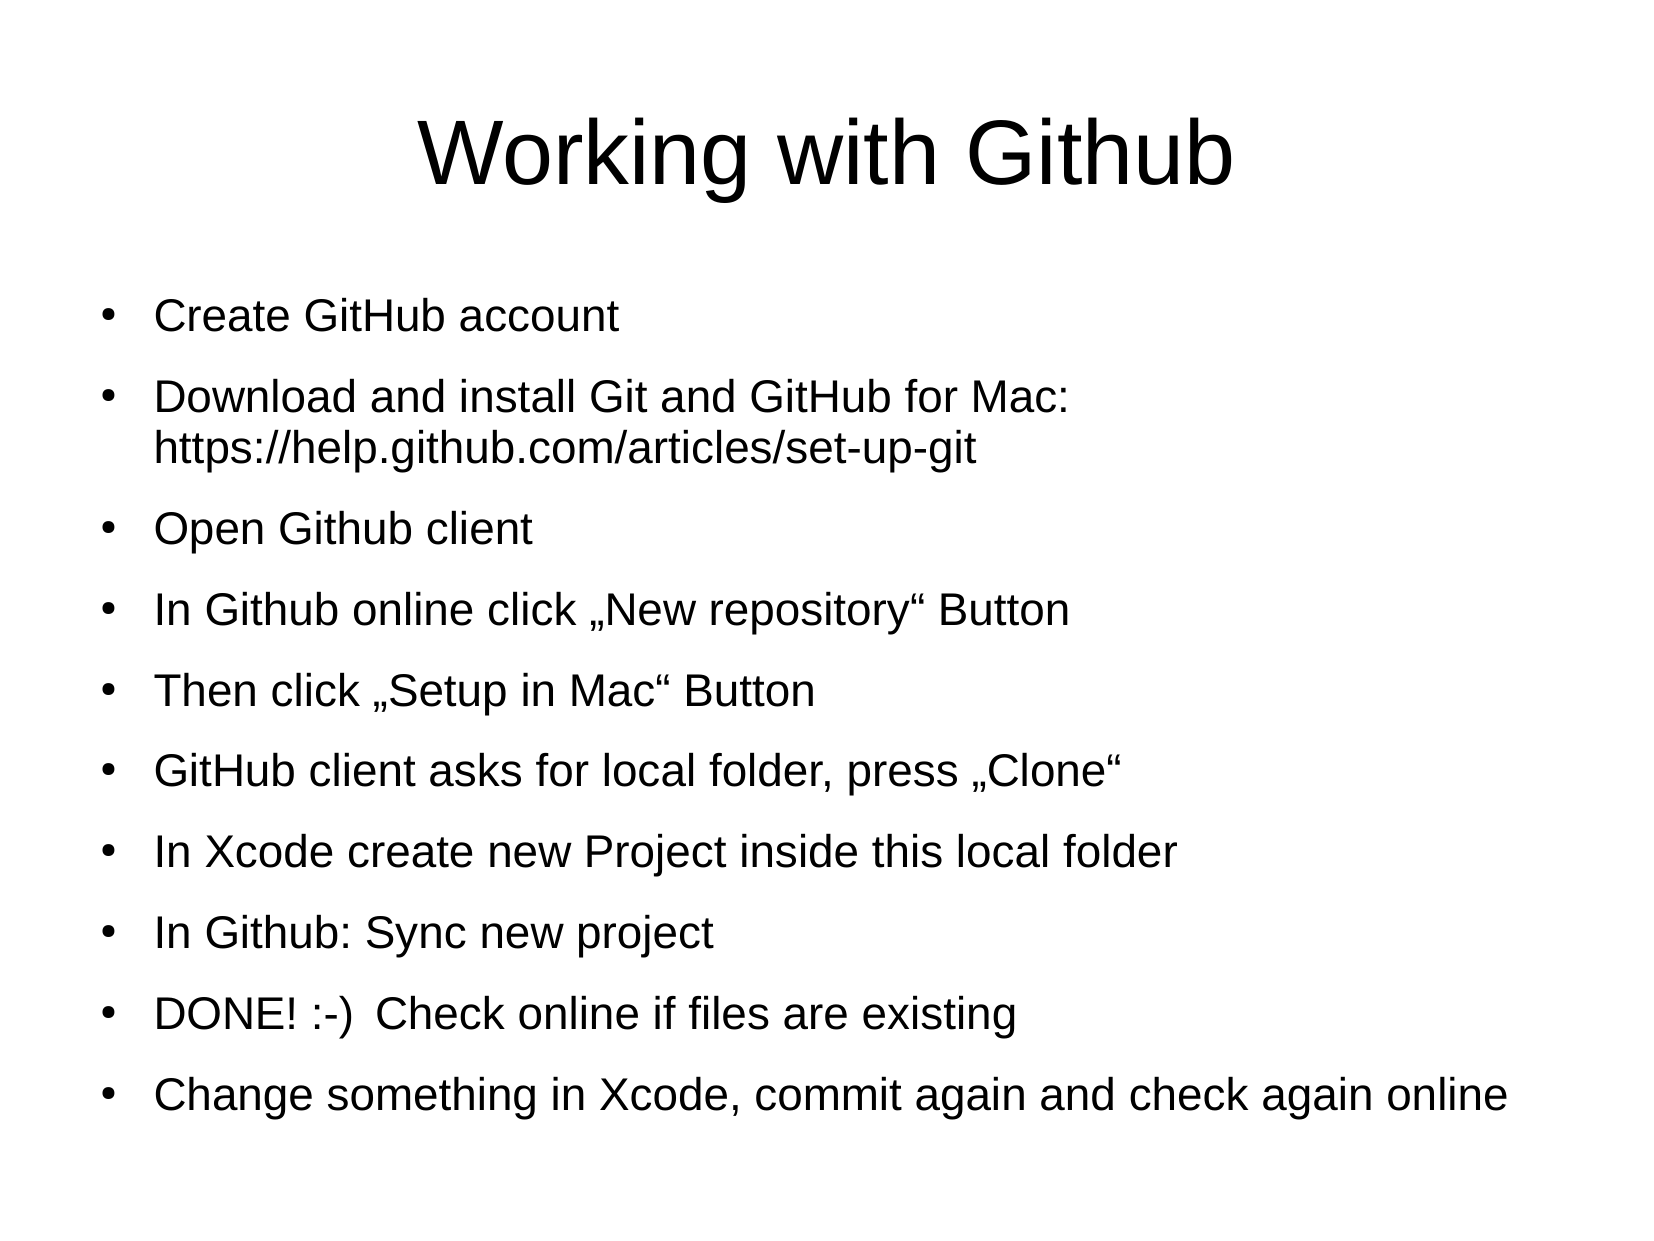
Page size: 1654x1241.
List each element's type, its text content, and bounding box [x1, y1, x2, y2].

title Working with Github [82, 56, 1571, 250]
list Create GitHub account Download and install Git and GitHub for Mac: https://help.github.com/articles/set-up-git Open Github client In Github online click „New repository“ Button Then click „Setup in Mac“ Button GitHub client asks for local folder, press „Clone“ In Xcode create new Project inside this local folder In Github: Sync new project DONE! :-) Check online if files are existing Change something in Xcode, commit again and check again online [82, 290, 1571, 1120]
